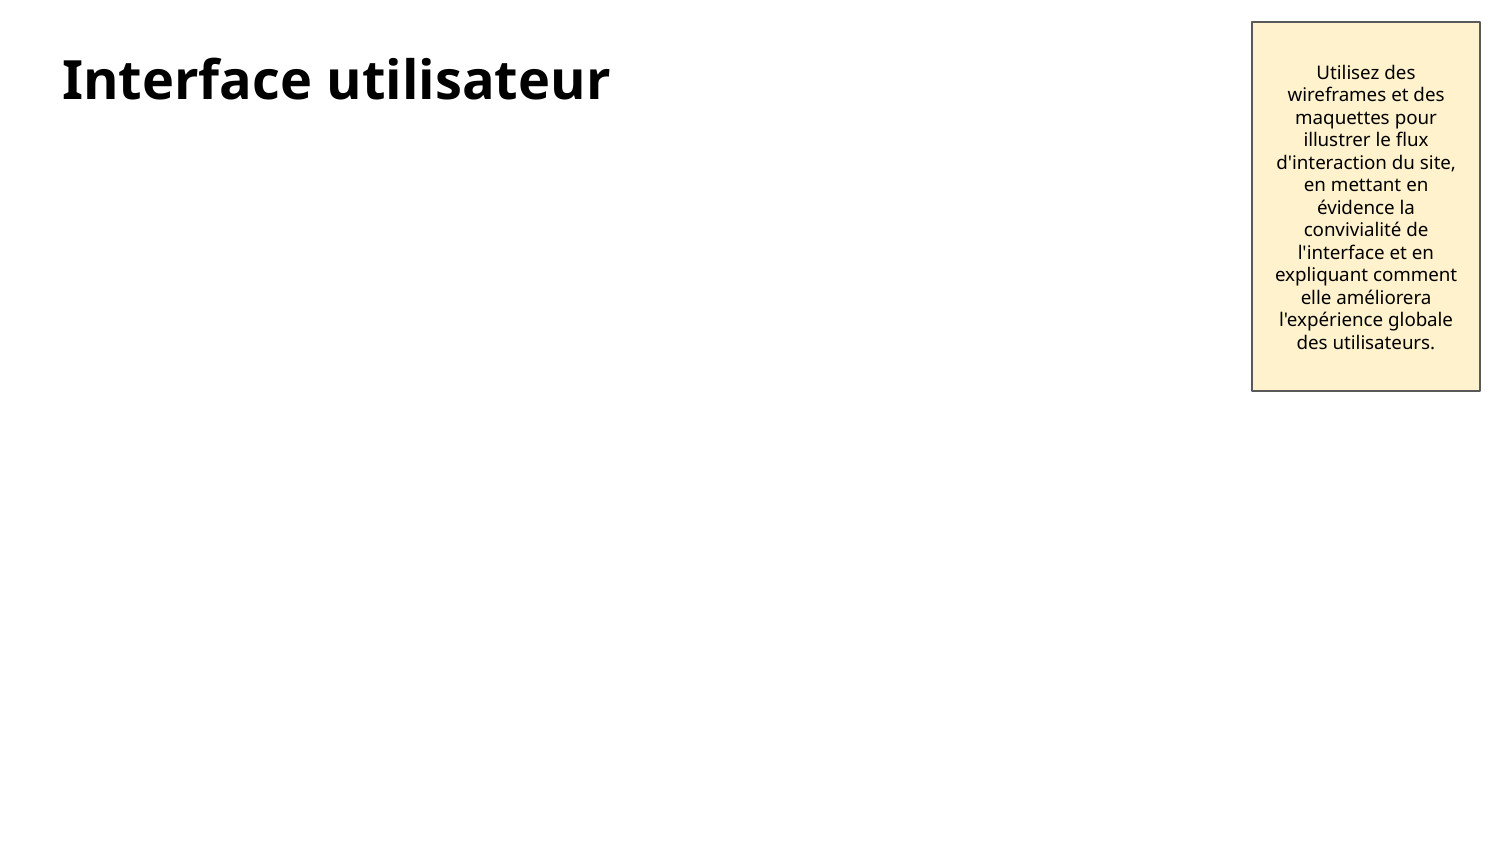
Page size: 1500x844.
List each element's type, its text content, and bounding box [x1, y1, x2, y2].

text_box Utilisez des wireframes et des maquettes pour illustrer le flux d'interaction du site, en mettant en évidence la convivialité de l'interface et en expliquant comment elle améliorera l'expérience globale des utilisateurs. [1251, 22, 1481, 392]
text_box Interface utilisateur [51, 41, 1251, 112]
